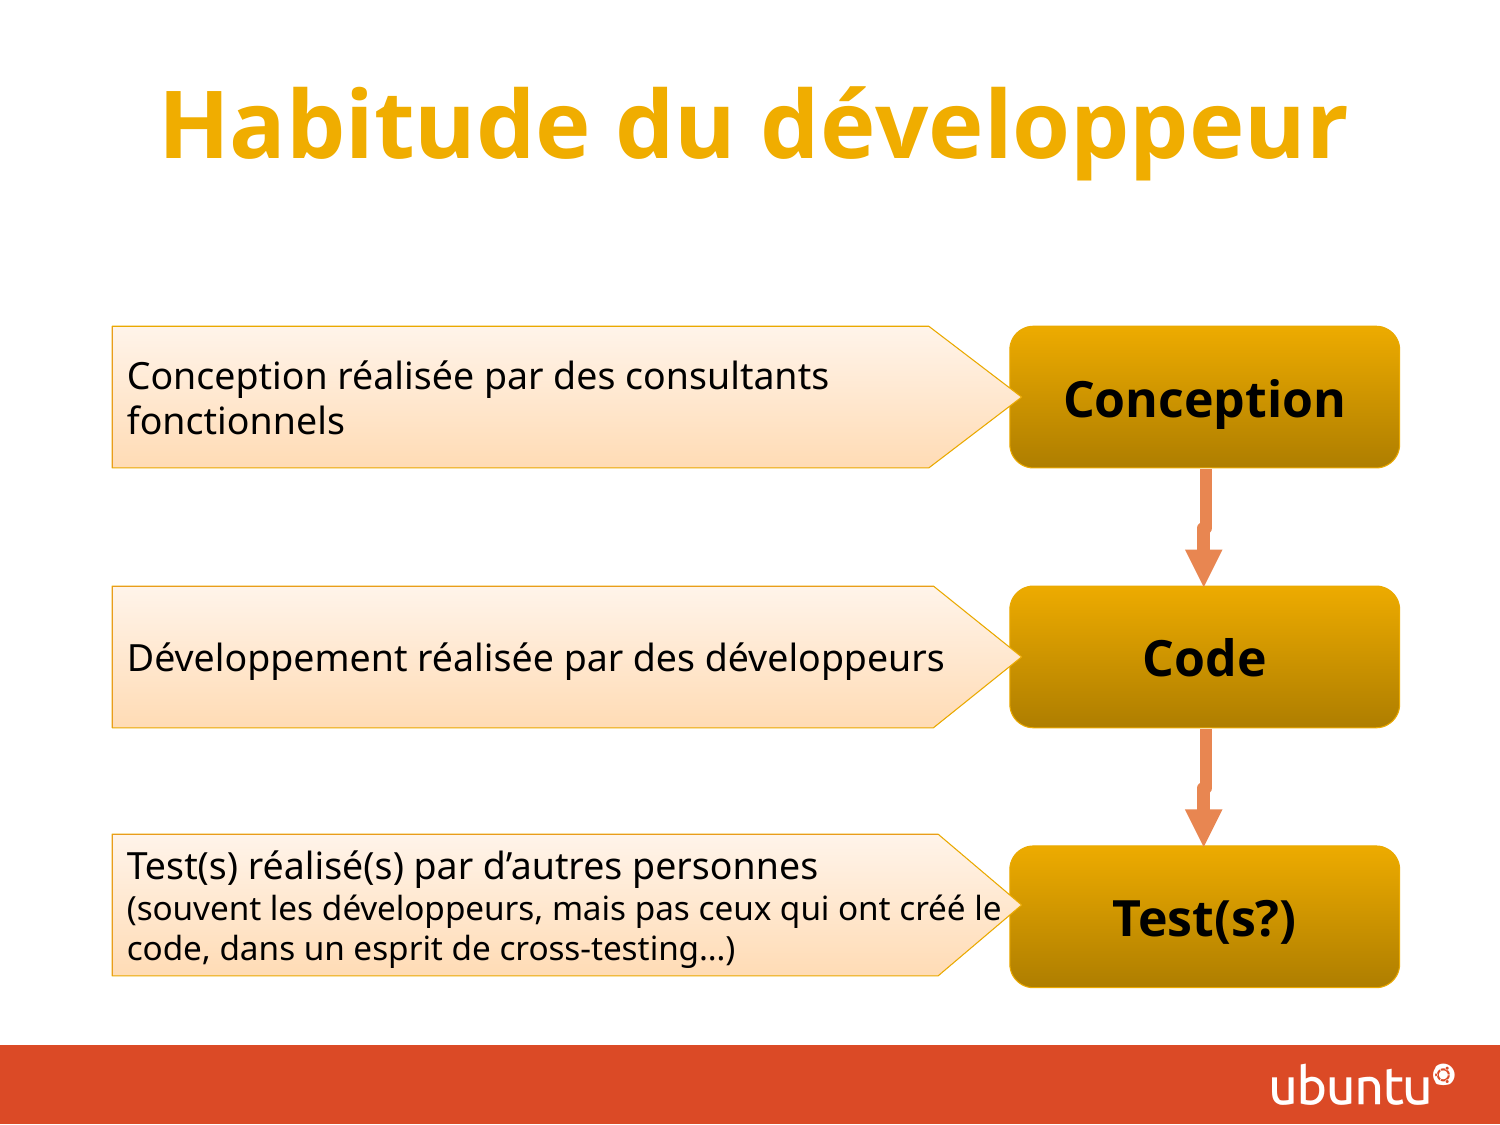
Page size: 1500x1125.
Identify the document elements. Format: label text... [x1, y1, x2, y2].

text_box Développement réalisée par des développeurs [112, 586, 1022, 728]
title Habitude du développeur [75, 25, 1425, 231]
text_box Code [1009, 586, 1400, 728]
text_box Test(s?) [1009, 845, 1400, 988]
text_box Test(s) réalisé(s) par d’autres personnes (souvent les développeurs, mais pas ceux qui ont créé le code, dans un esprit de cross-testing…) [112, 834, 1022, 976]
text_box Conception réalisée par des consultants fonctionnels [112, 326, 1022, 468]
picture [0, 1045, 1500, 1124]
text_box Conception [1009, 326, 1400, 468]
